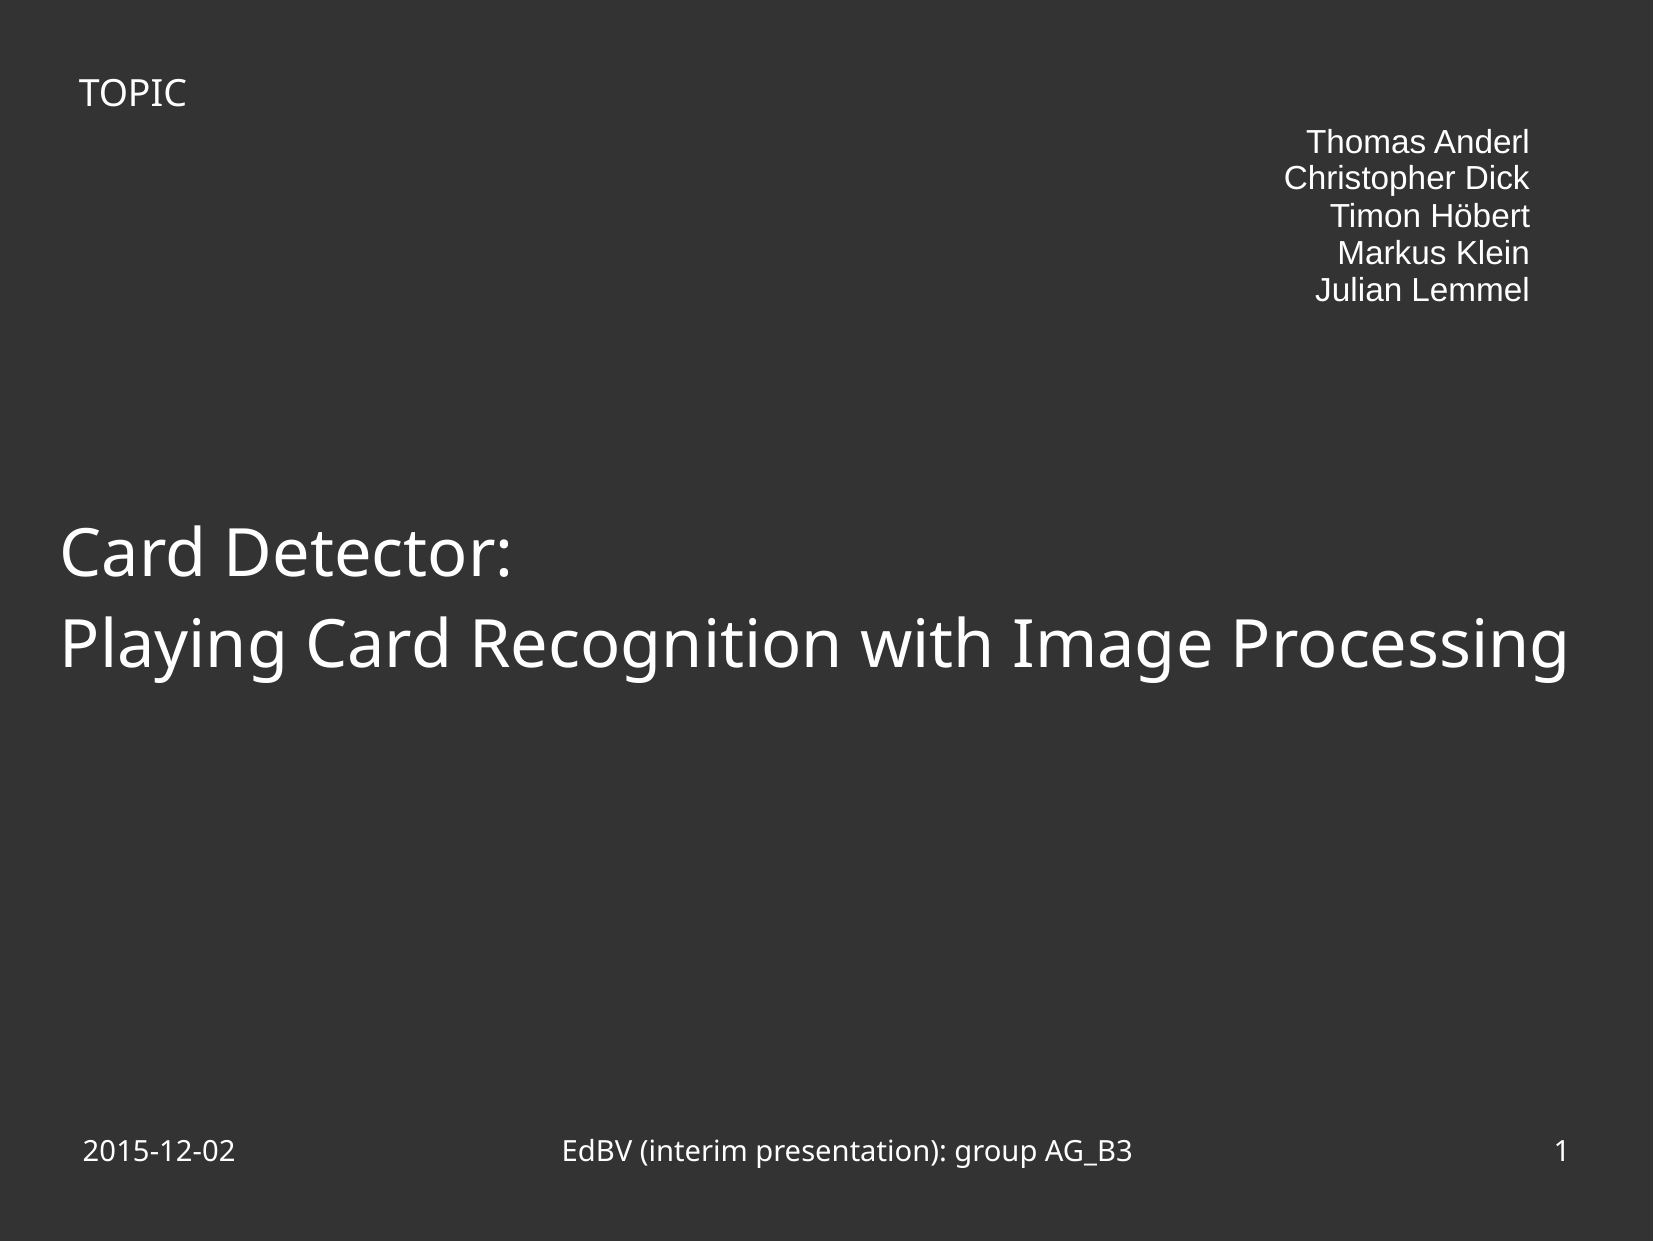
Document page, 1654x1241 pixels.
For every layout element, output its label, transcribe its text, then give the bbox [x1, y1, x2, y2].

text_box Card Detector: Playing Card Recognition with Image Processing [45, 497, 1609, 743]
text_box TOPIC [64, 59, 209, 130]
text_box Thomas Anderl Christopher Dick Timon Höbert Markus Klein Julian Lemmel [900, 115, 1546, 361]
